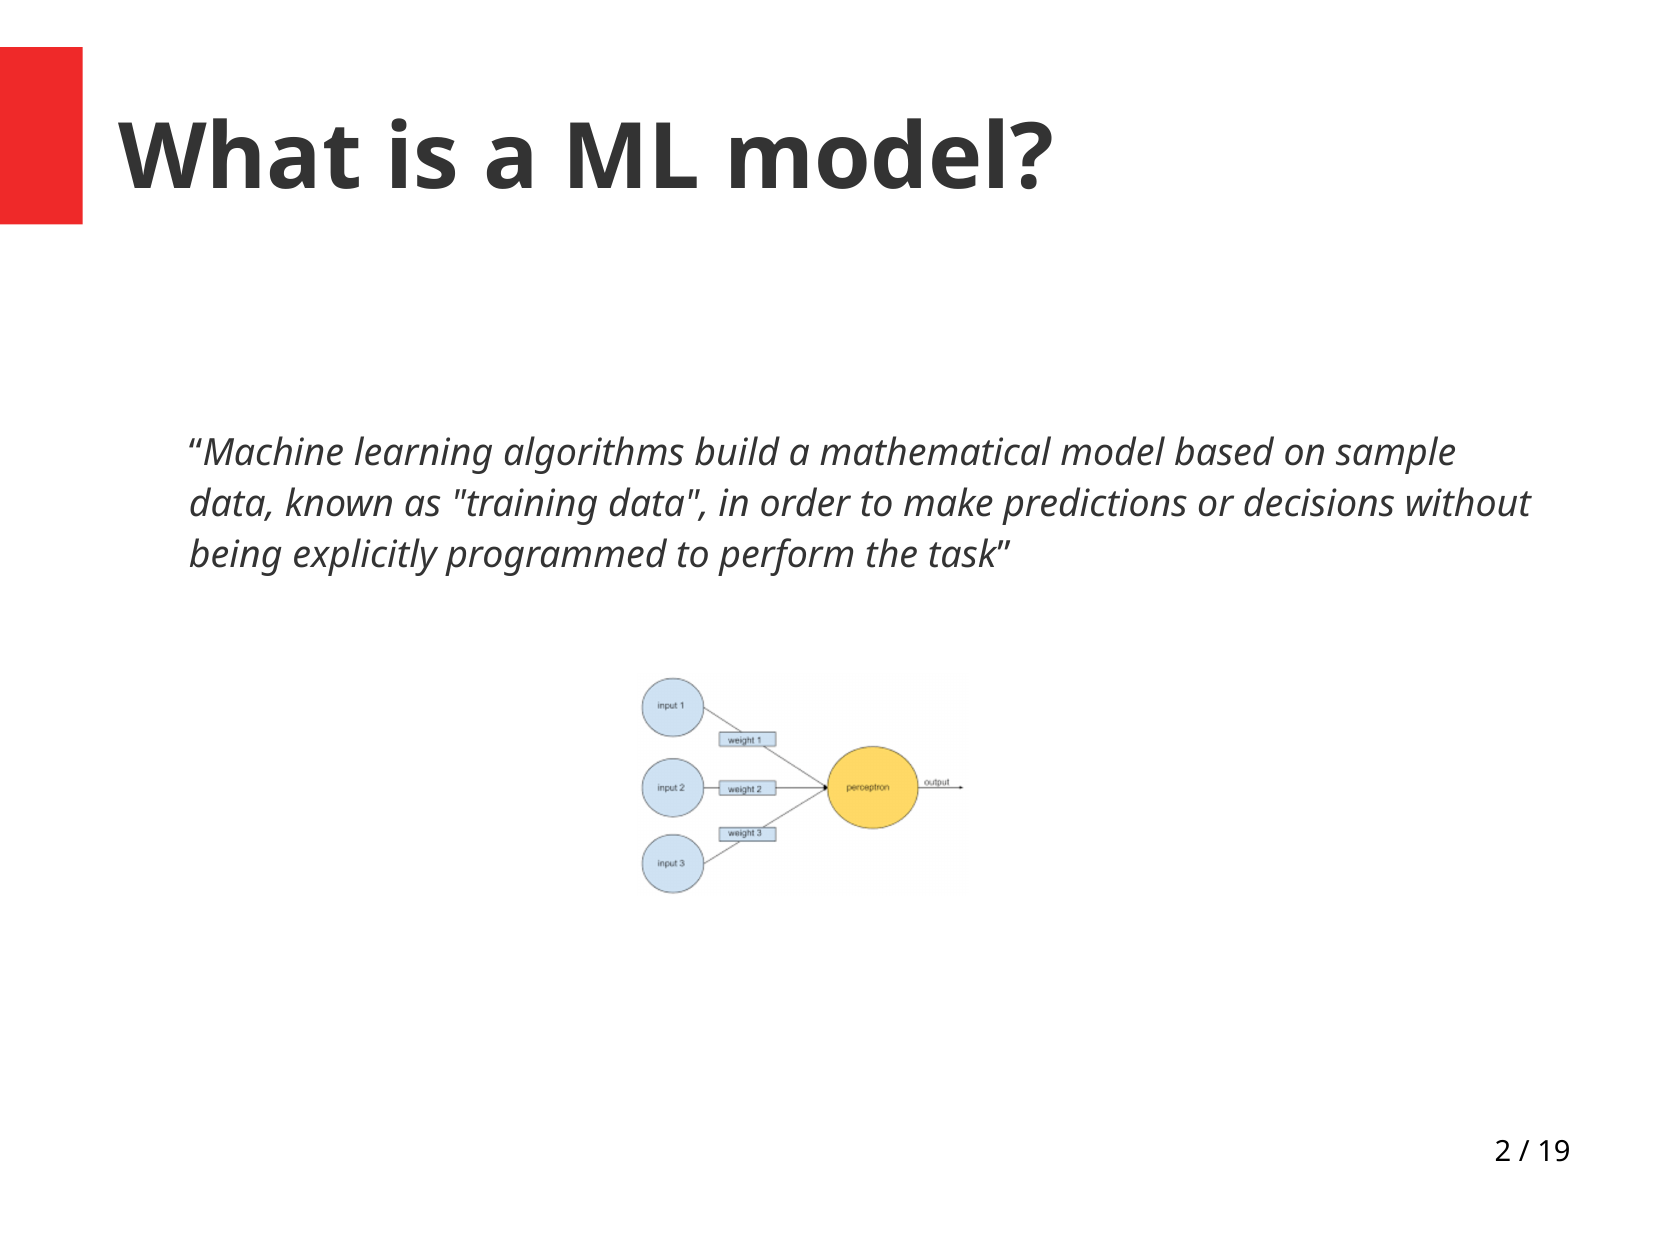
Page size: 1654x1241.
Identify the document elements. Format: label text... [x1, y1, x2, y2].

picture [637, 673, 969, 896]
list “Machine learning algorithms build a mathematical model based on sample data, known as "training data", in order to make predictions or decisions without being explicitly programmed to perform the task” [118, 425, 1536, 579]
title What is a ML model? [118, 49, 1571, 257]
